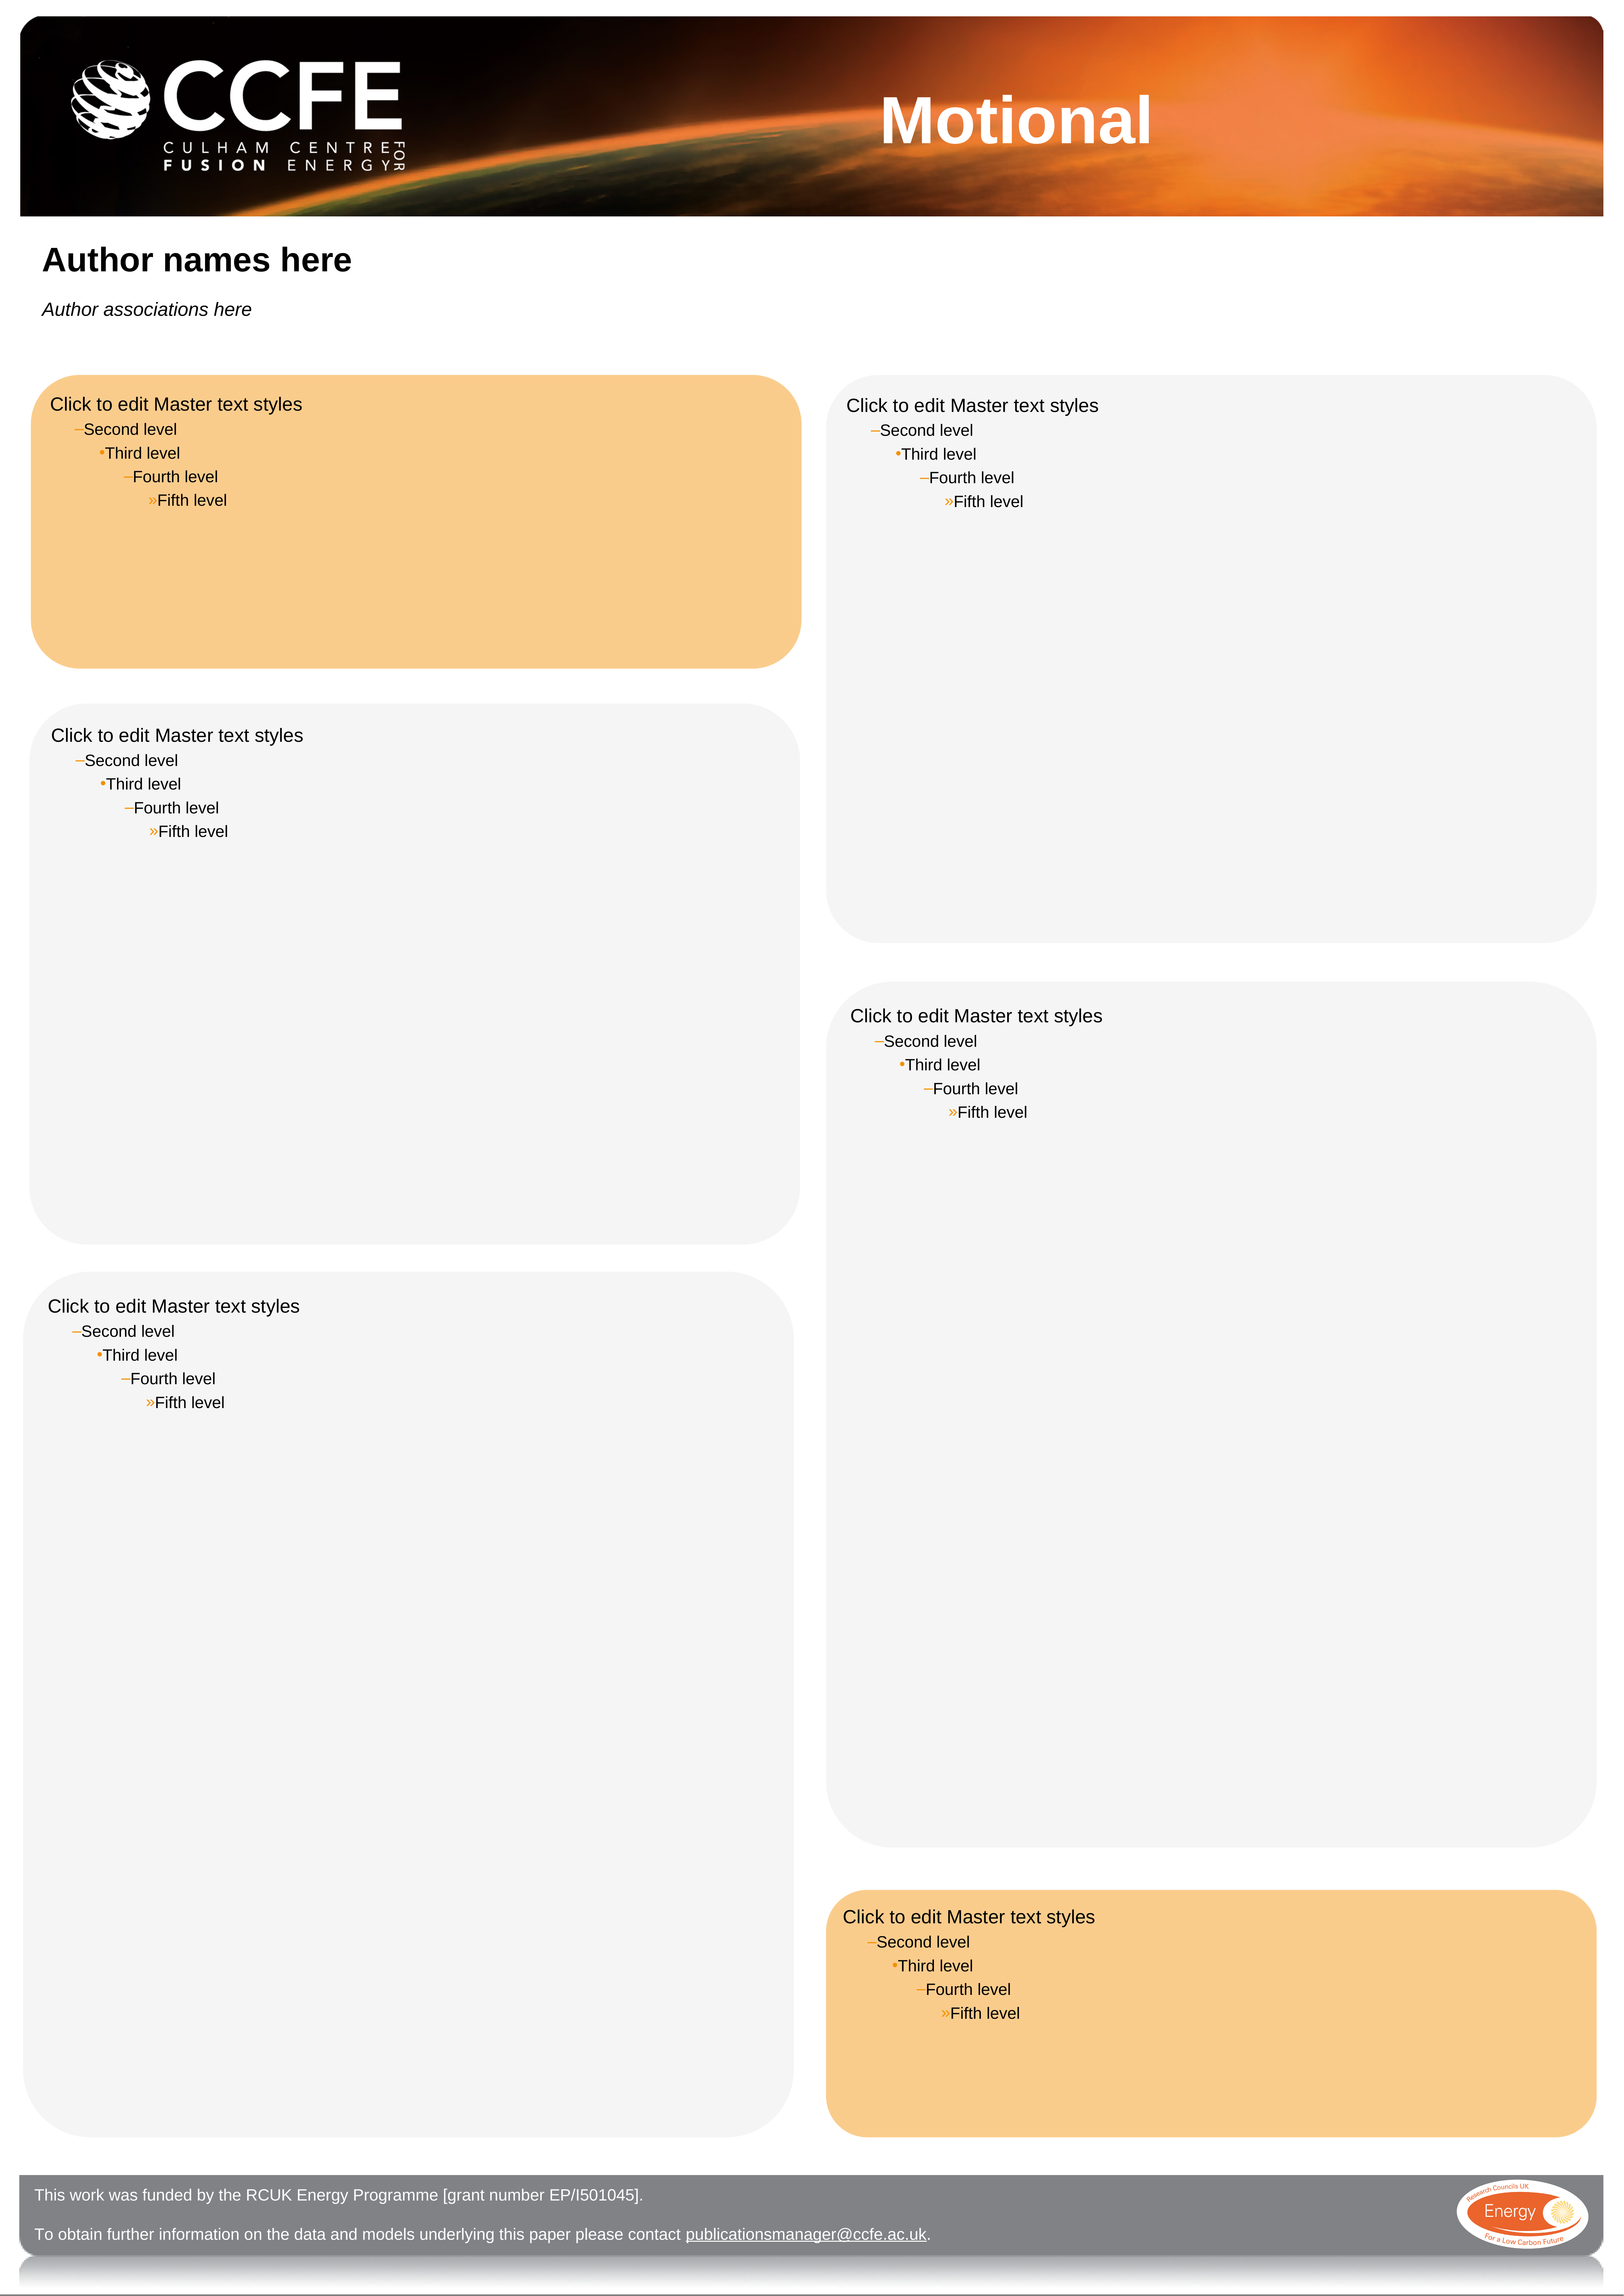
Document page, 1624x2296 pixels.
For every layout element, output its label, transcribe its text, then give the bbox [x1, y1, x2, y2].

title Motional [448, 21, 1177, 213]
text_box Click to edit Master text styles Second level Third level Fourth level Fifth level [31, 375, 802, 669]
picture [19, 2175, 1603, 2292]
text_box Click to edit Master text styles Second level Third level Fourth level Fifth level [23, 1271, 794, 2137]
text_box Author names here Author associations here [37, 239, 1603, 323]
text_box Click to edit Master text styles Second level Third level Fourth level Fifth level [826, 1890, 1597, 2137]
text_box Click to edit Master text styles Second level Third level Fourth level Fifth level [826, 981, 1597, 1848]
picture [20, 16, 1603, 216]
text_box Click to edit Master text styles Second level Third level Fourth level Fifth level [29, 703, 800, 1245]
text_box Click to edit Master text styles Second level Third level Fourth level Fifth level [826, 375, 1597, 943]
